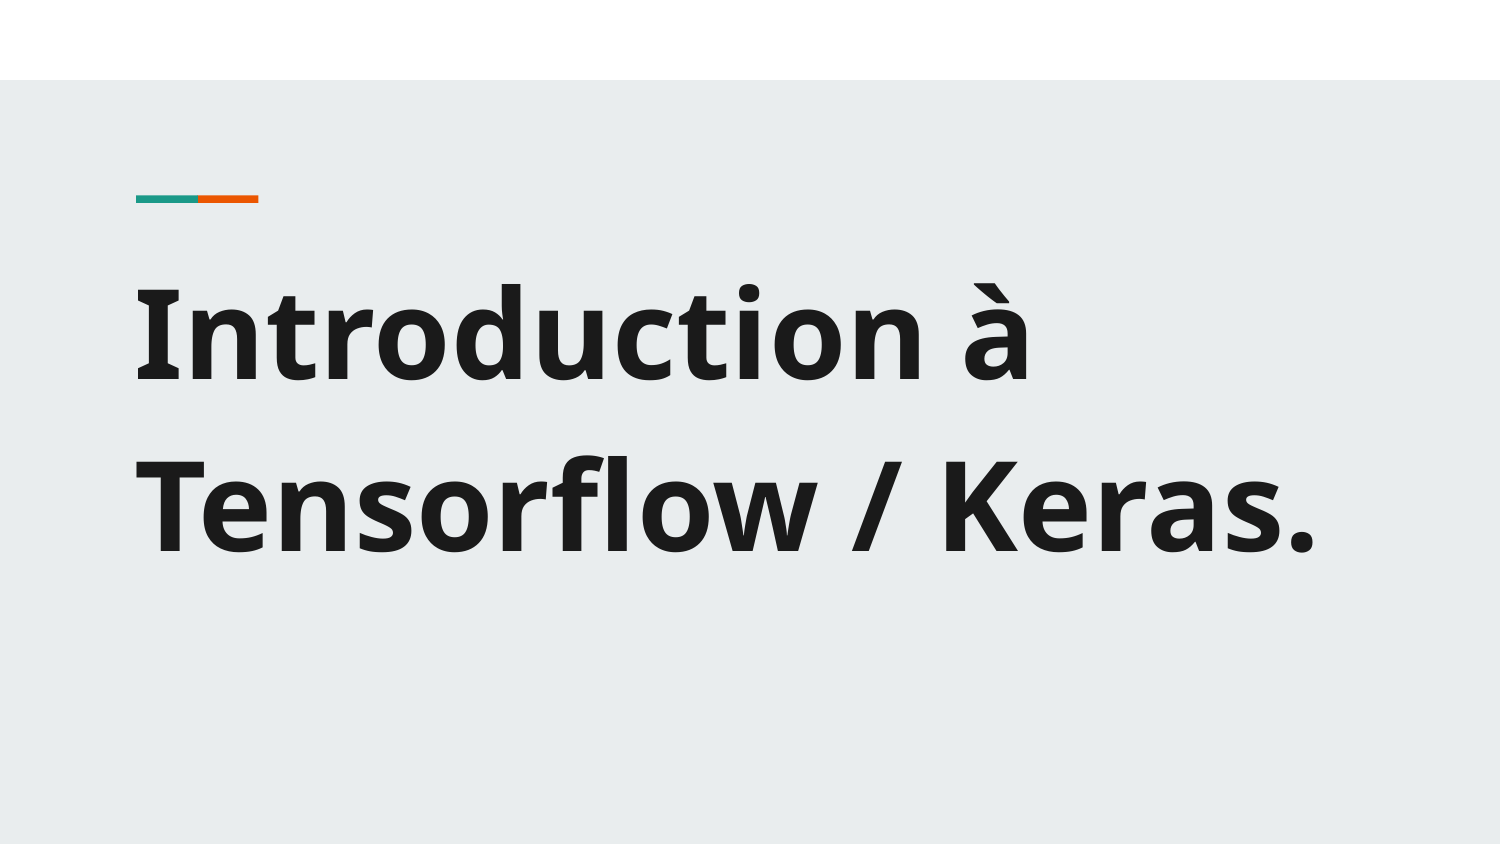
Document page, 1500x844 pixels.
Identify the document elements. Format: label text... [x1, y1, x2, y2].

title Introduction à Tensorflow / Keras. [119, 216, 1381, 490]
